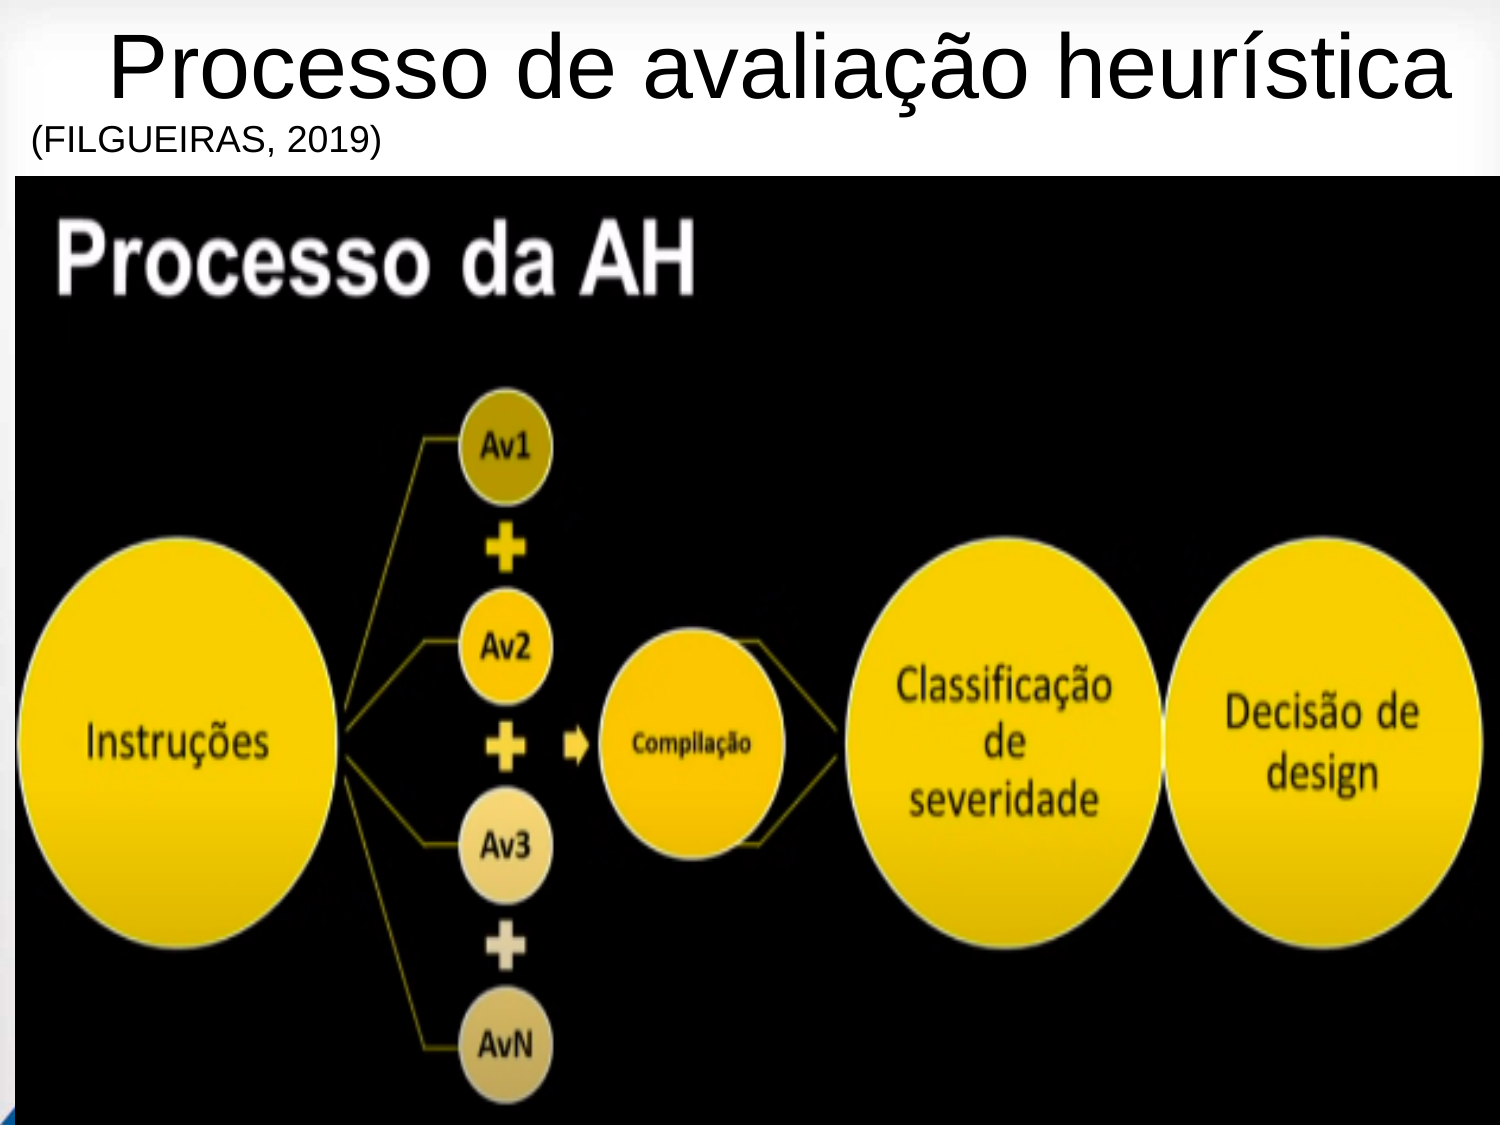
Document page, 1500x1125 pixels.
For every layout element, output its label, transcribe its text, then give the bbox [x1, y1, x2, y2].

title Processo de avaliação heurística [75, 0, 1489, 176]
picture [0, 0, 1500, 1125]
text_box (FILGUEIRAS, 2019) [15, 107, 430, 213]
